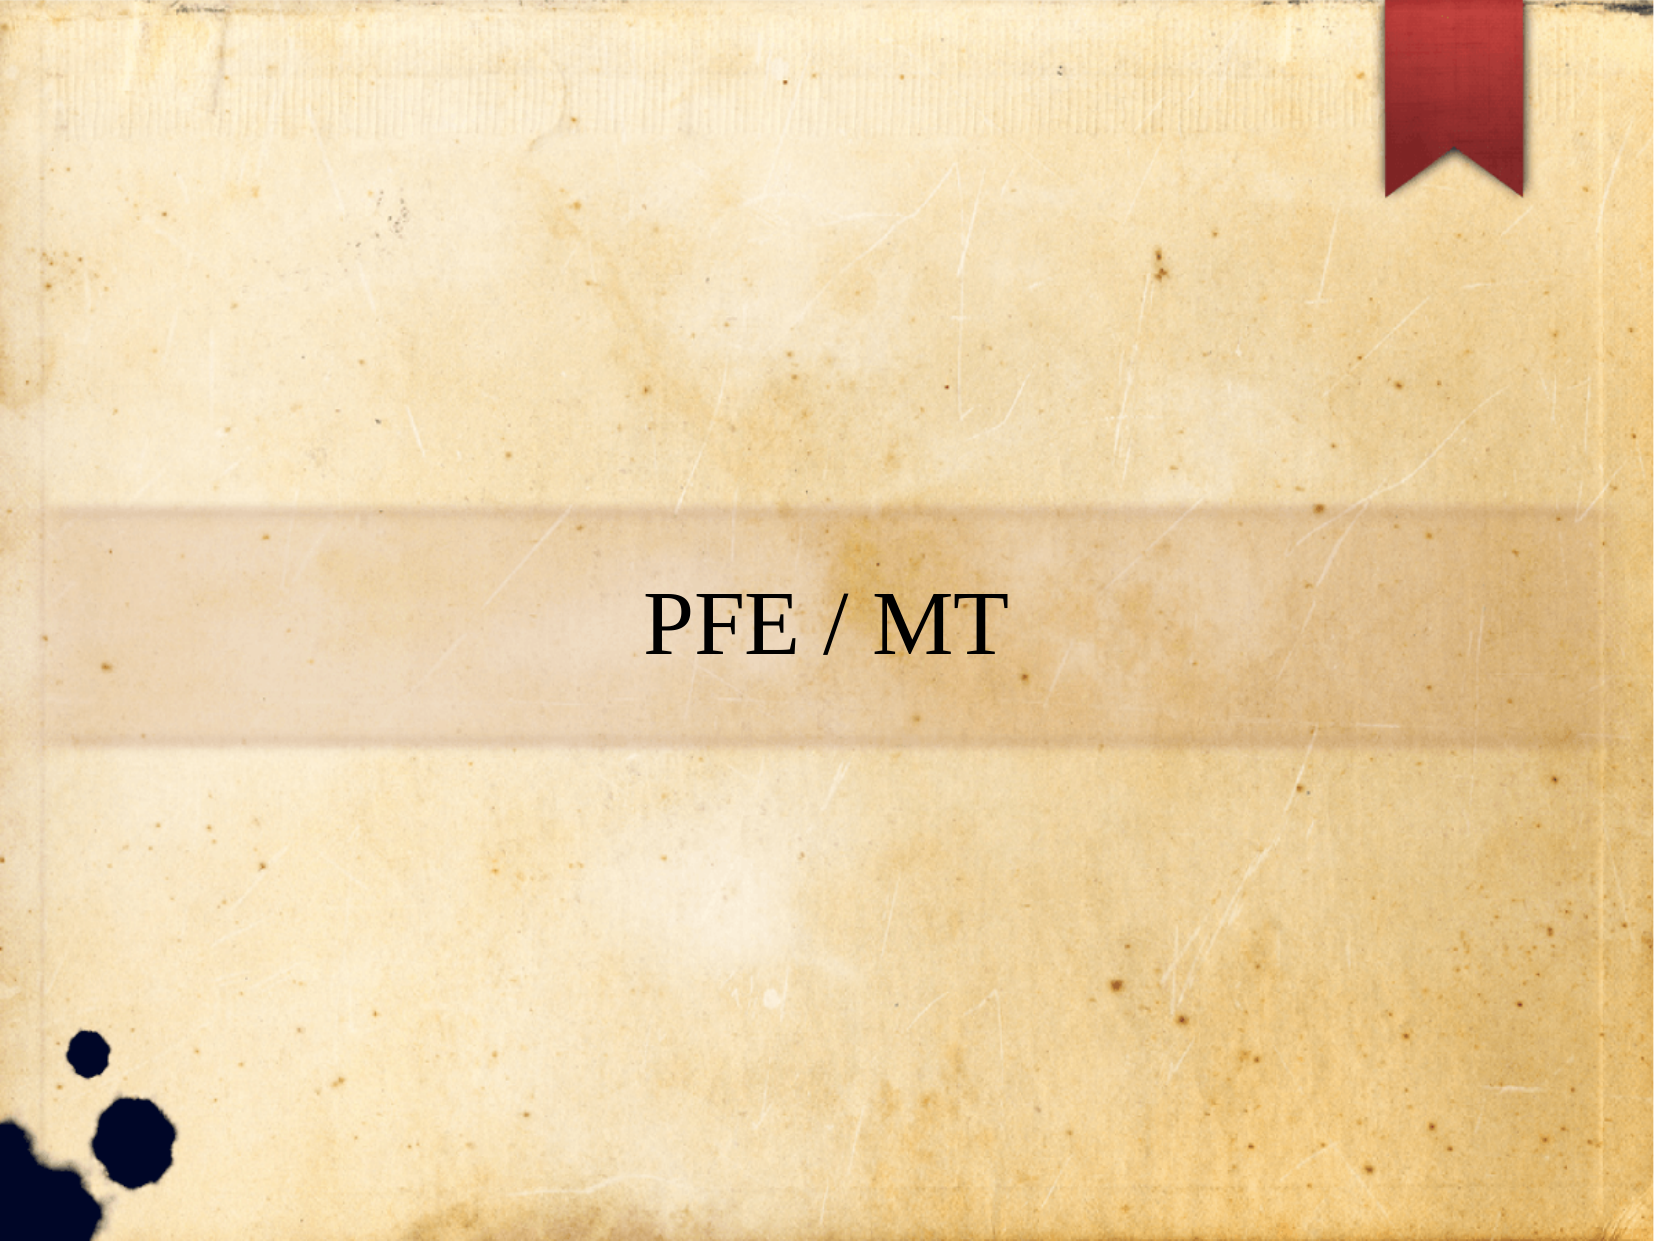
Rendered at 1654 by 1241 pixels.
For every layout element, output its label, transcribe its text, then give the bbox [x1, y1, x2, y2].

picture [0, 0, 1654, 1241]
title PFE / MT [82, 519, 1571, 727]
